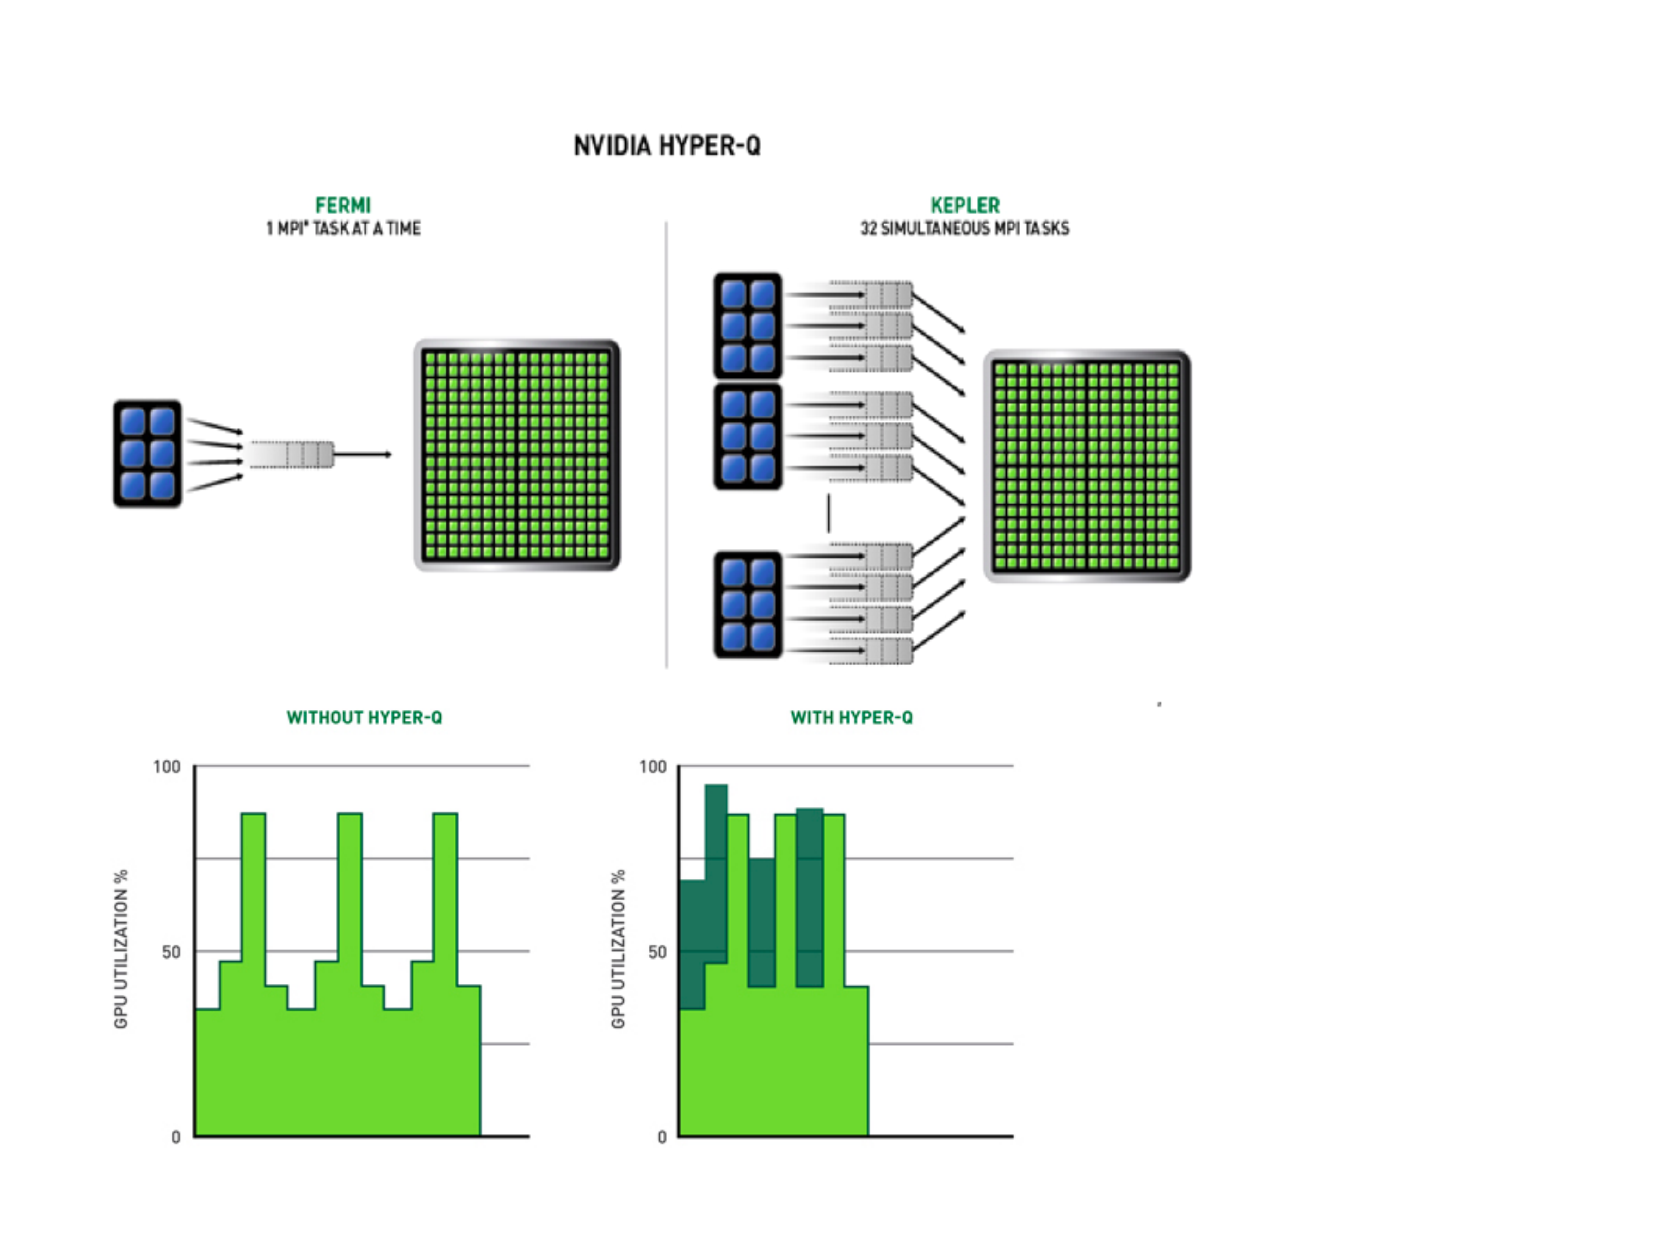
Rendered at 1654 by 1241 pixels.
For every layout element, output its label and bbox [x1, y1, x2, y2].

picture [70, 106, 1229, 1175]
